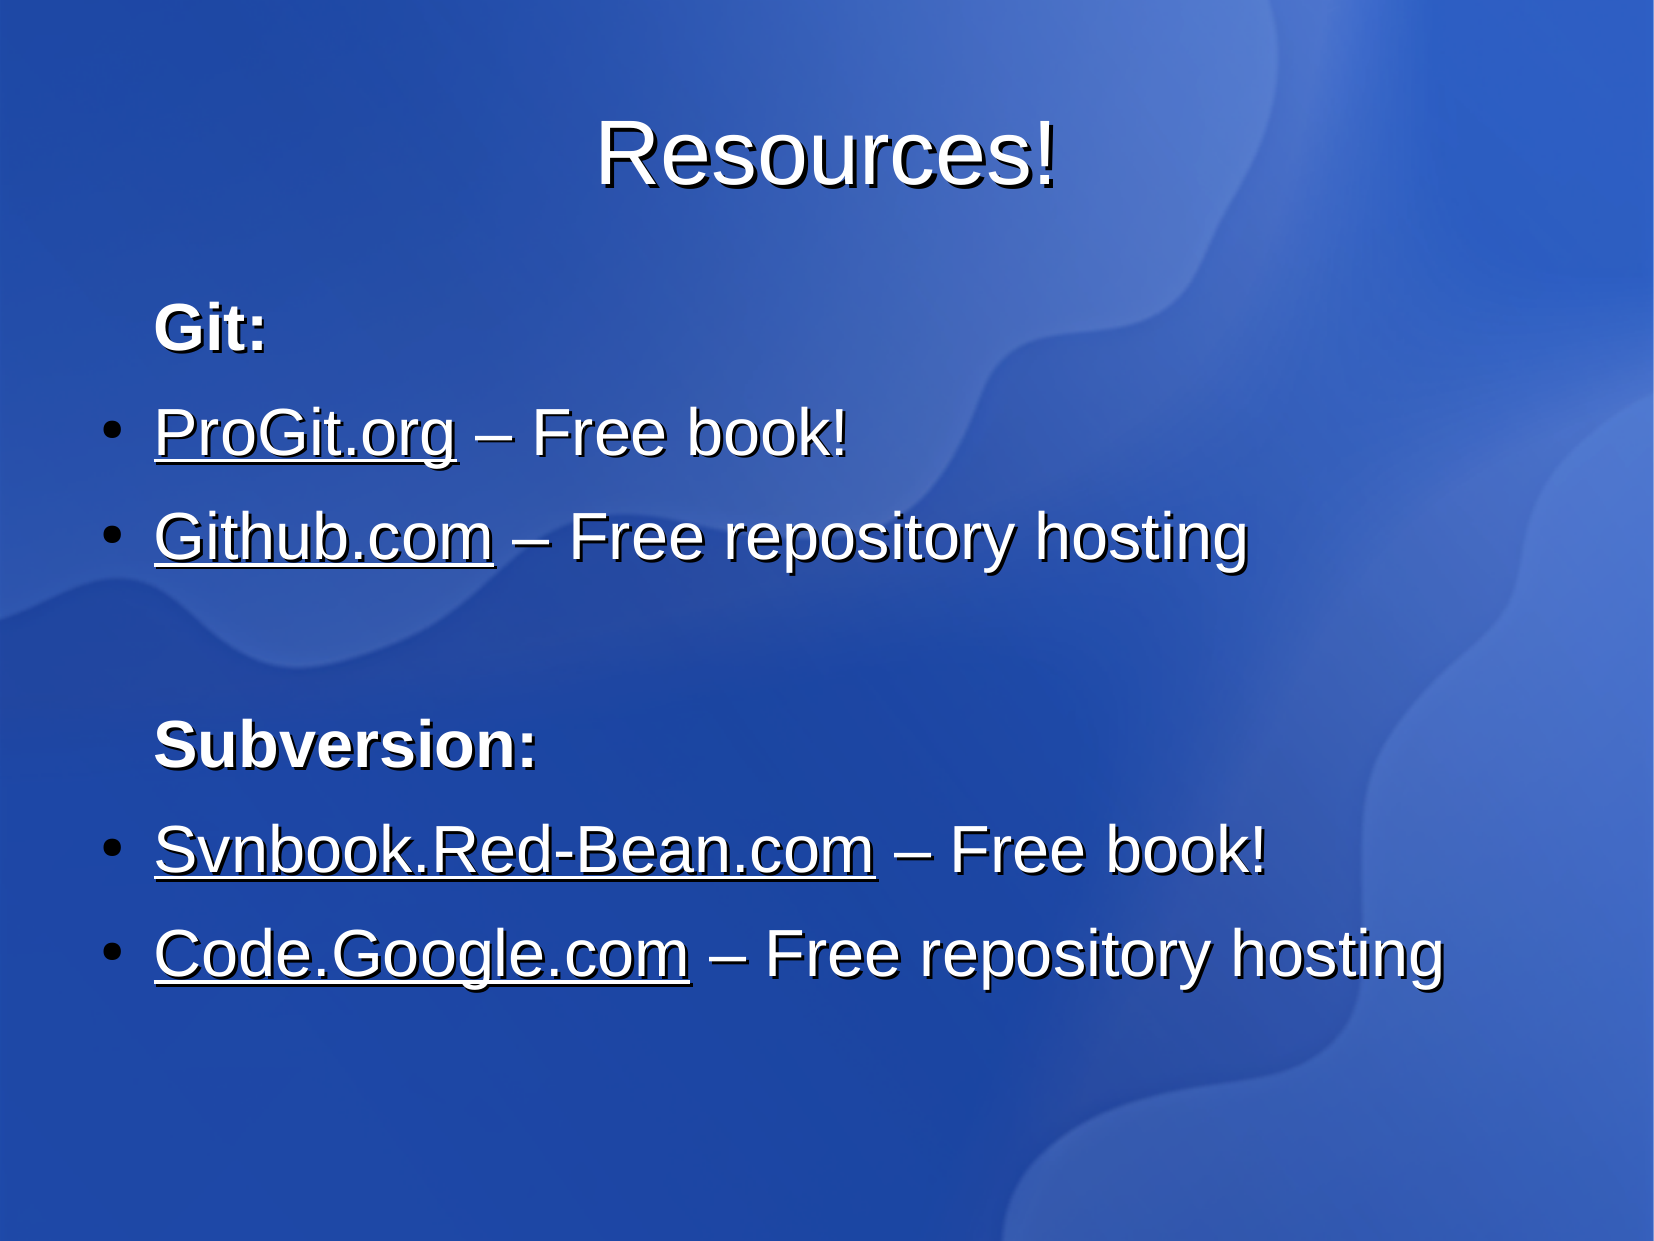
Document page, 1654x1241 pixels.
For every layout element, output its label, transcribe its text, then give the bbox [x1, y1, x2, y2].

title Resources! [82, 56, 1571, 250]
list Git: ProGit.org – Free book! Github.com – Free repository hosting Subversion: Svnbook.Red-Bean.com – Free book! Code.Google.com – Free repository hosting [82, 290, 1571, 1168]
picture [0, 0, 1654, 1241]
